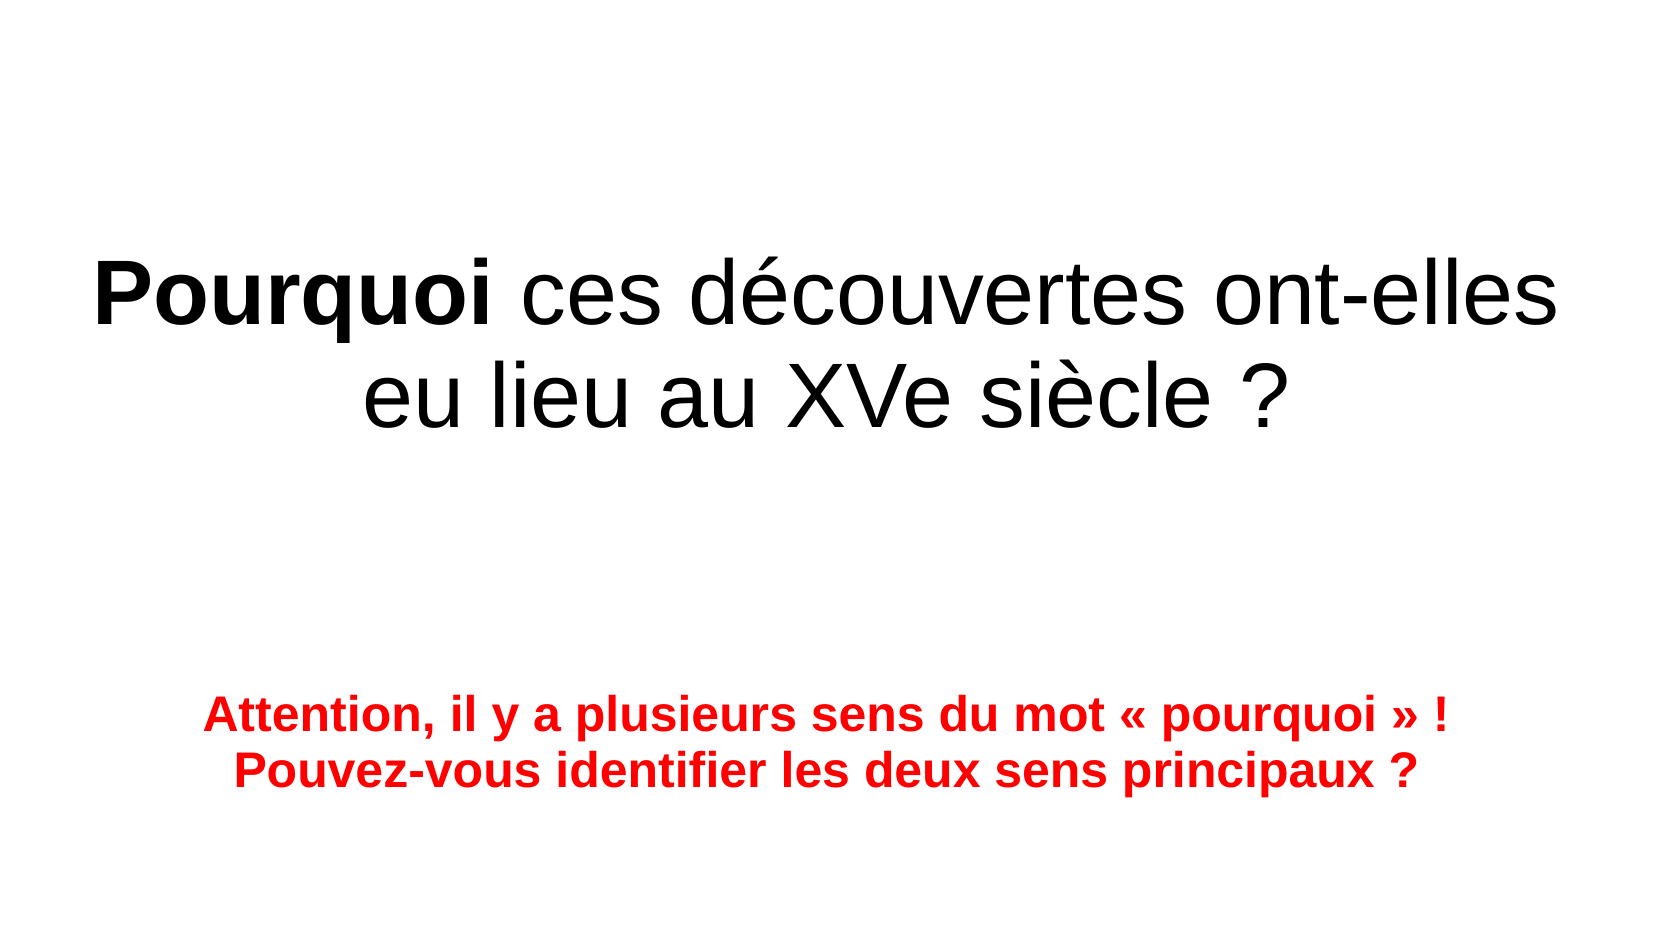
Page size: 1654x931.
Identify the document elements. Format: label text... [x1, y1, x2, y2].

text_box Pourquoi ces découvertes ont-elles eu lieu au XVe siècle ? [29, 29, 1625, 455]
text_box Attention, il y a plusieurs sens du mot « pourquoi » ! Pouvez-vous identifier les deux sens principaux ? [29, 679, 1625, 806]
